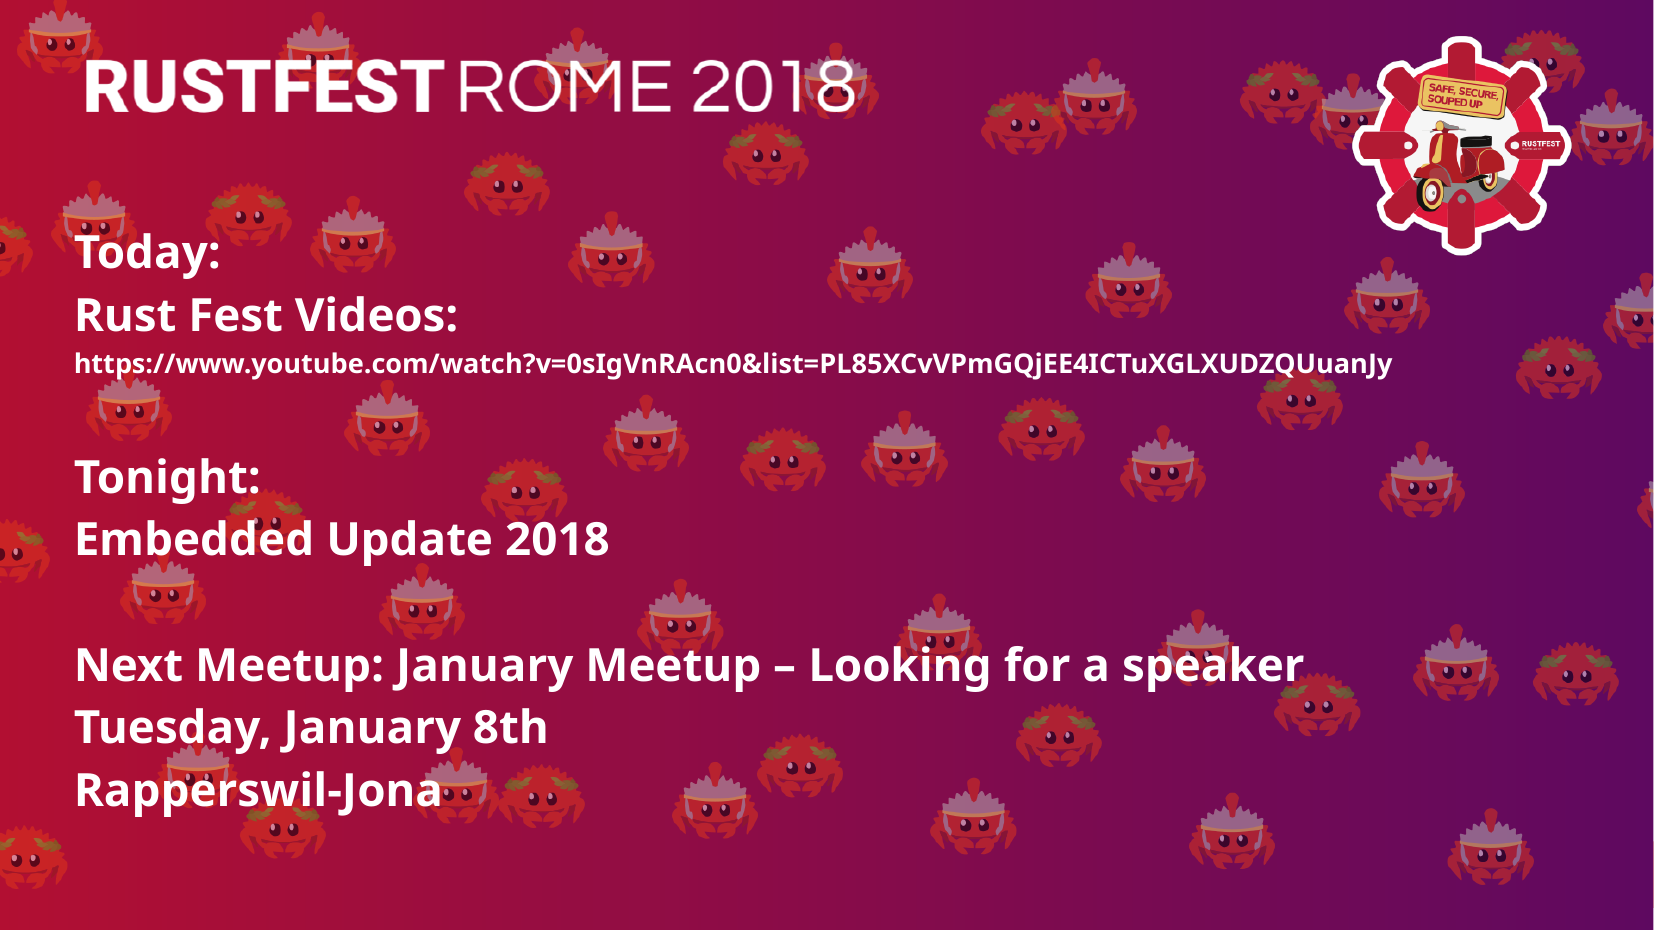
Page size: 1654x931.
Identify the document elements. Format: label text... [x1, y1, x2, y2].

picture [0, 0, 1654, 930]
text_box Today: Rust Fest Videos: https://www.youtube.com/watch?v=0sIgVnRAcn0&list=PL85XCvVPmGQjEE4ICTuXGLXUDZQUuanJy Tonight: Embedded Update 2018 Next Meetup: January Meetup – Looking for a speaker Tuesday, January 8th Rapperswil-Jona [59, 212, 1581, 761]
